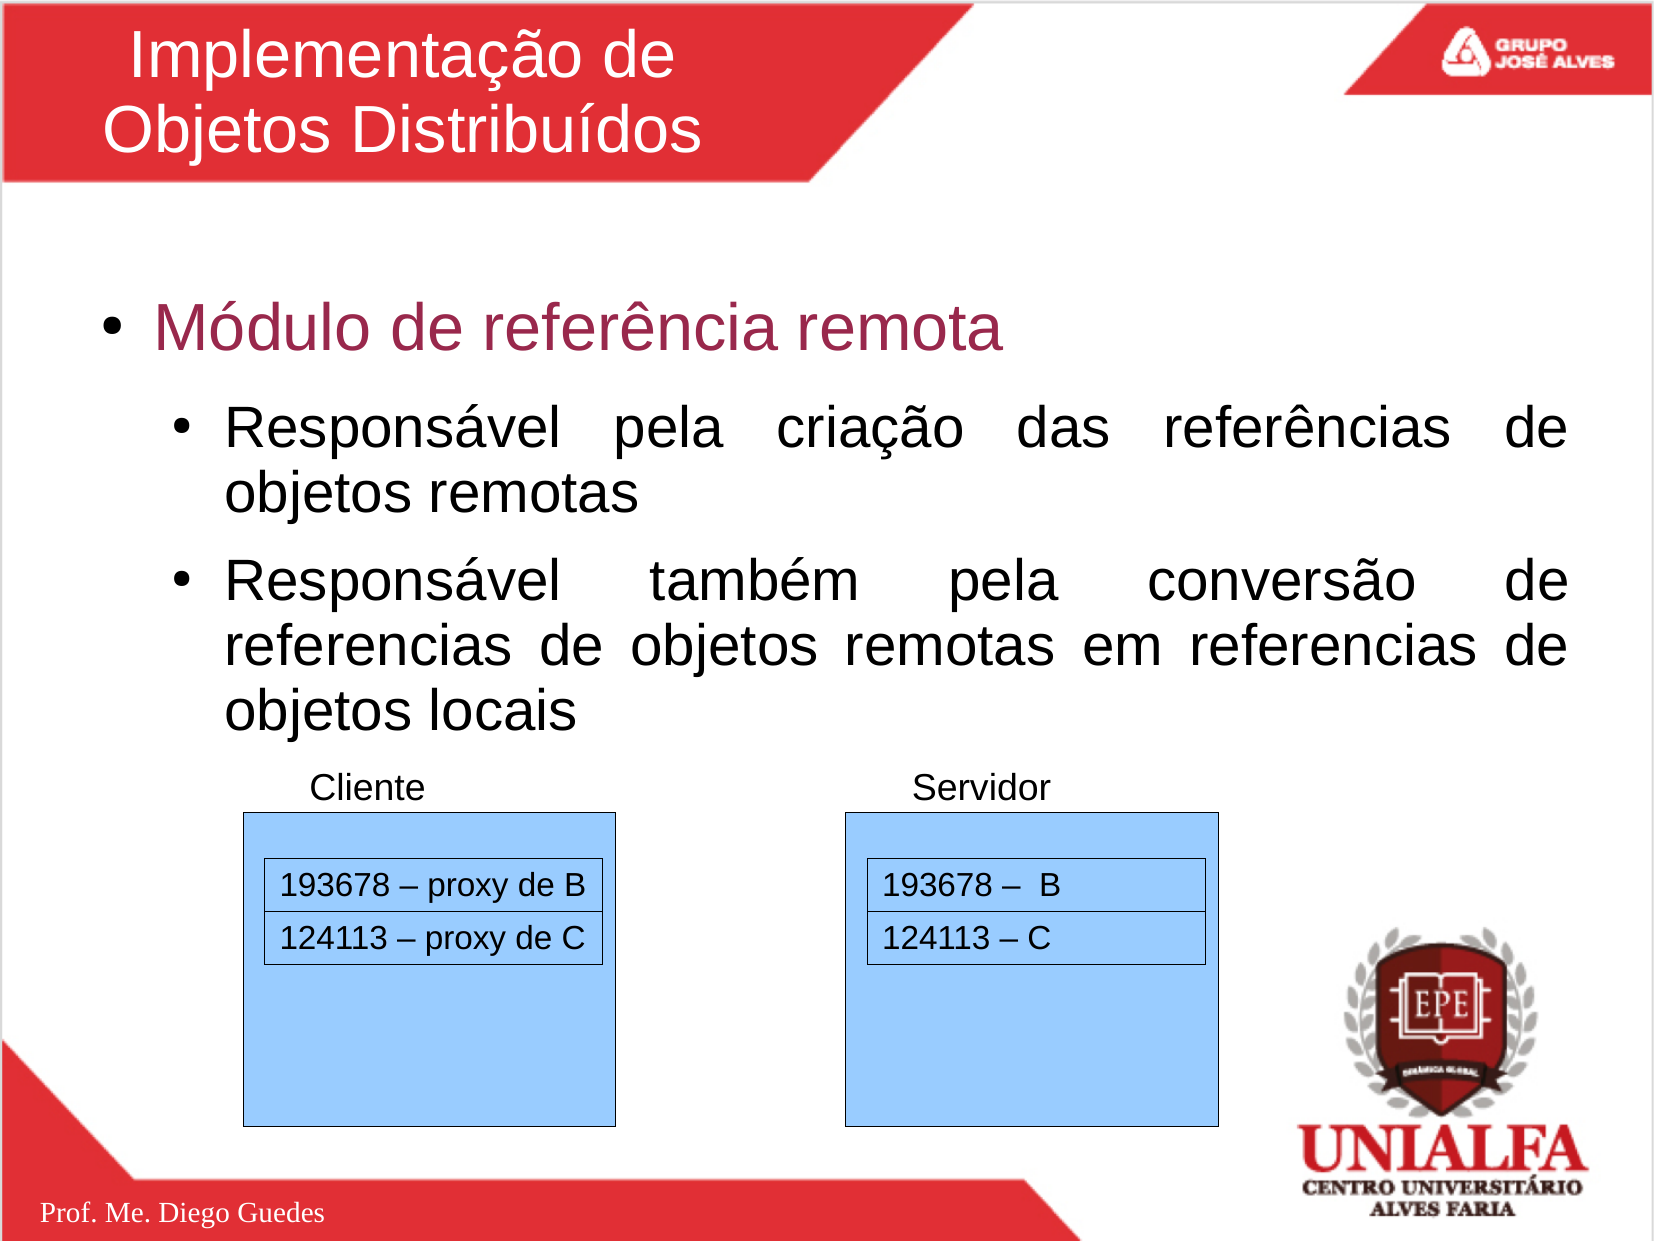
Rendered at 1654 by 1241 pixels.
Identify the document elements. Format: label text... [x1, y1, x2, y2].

list Módulo de referência remota Responsável pela criação das referências de objetos remotas Responsável também pela conversão de referencias de objetos remotas em referencias de objetos locais [82, 290, 1571, 1010]
title Implementação de Objetos Distribuídos [6, 11, 799, 174]
text_box [845, 812, 1219, 1127]
text_box 193678 – B [867, 858, 1206, 912]
text_box [243, 812, 616, 1127]
text_box Servidor [897, 758, 1119, 816]
text_box 124113 – proxy de C [264, 912, 603, 965]
text_box 124113 – C [867, 912, 1206, 965]
picture [0, 0, 1654, 1241]
text_box Cliente [294, 758, 517, 816]
text_box 193678 – proxy de B [264, 858, 603, 912]
